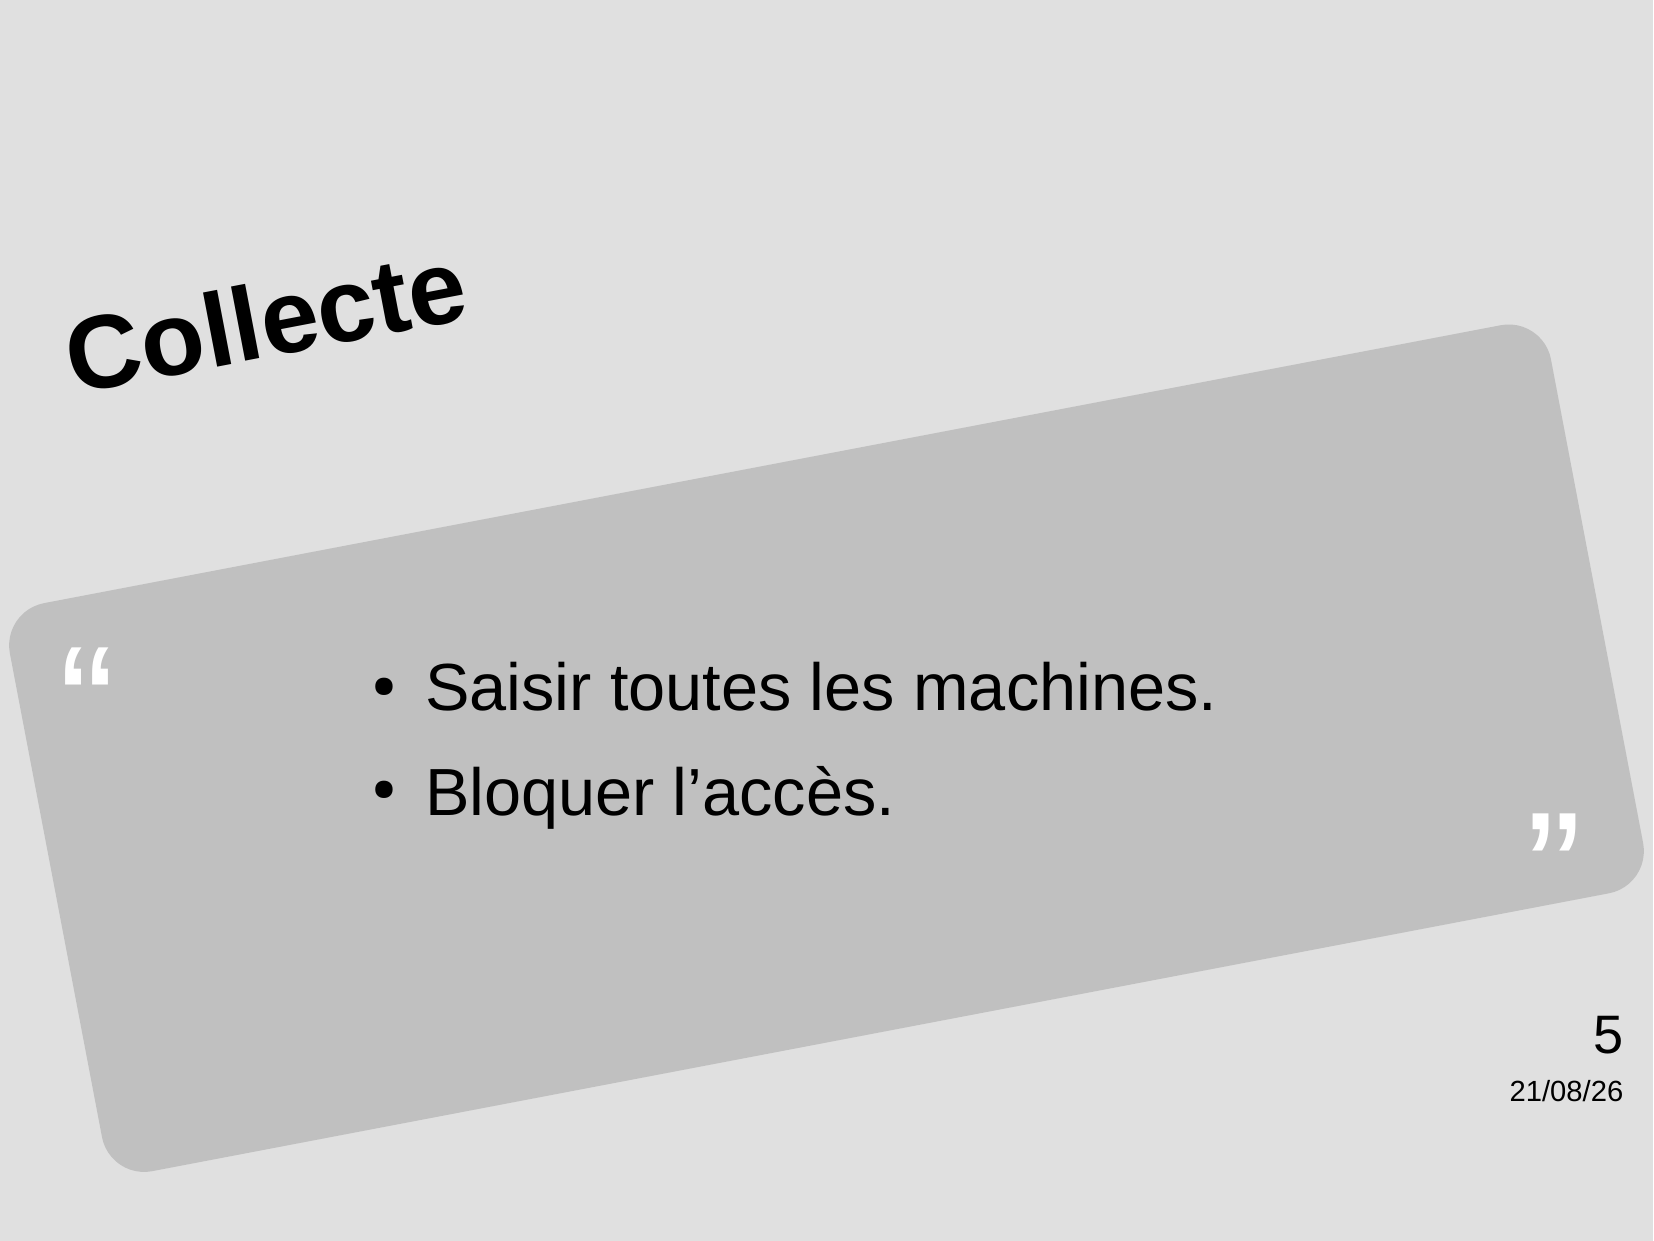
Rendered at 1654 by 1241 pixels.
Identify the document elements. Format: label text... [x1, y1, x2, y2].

list Saisir toutes les machines. Bloquer l’accès. [354, 650, 1653, 1123]
title Collecte [47, 0, 1548, 461]
